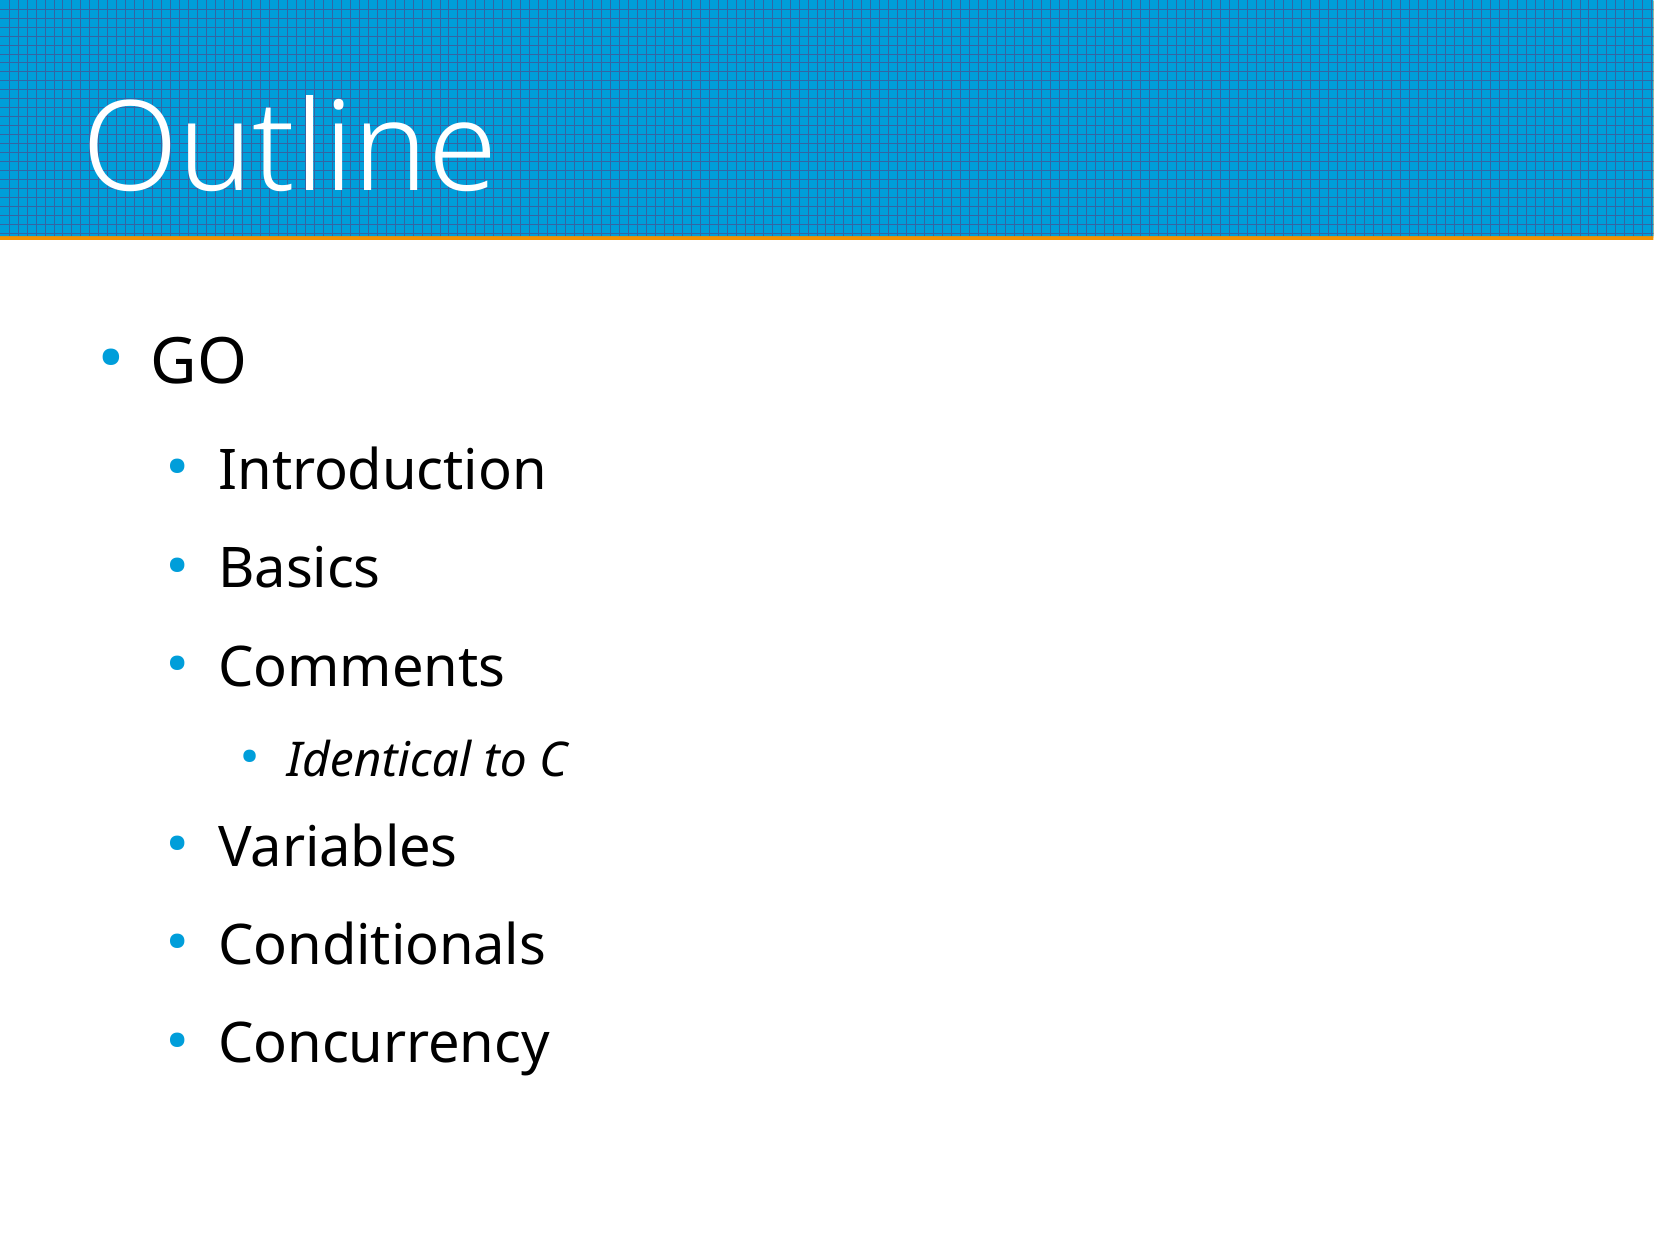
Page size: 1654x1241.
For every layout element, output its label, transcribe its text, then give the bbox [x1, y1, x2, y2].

title Outline [82, 19, 1571, 227]
list GO Introduction Basics Comments Identical to C Variables Conditionals Concurrency [82, 314, 1563, 1081]
